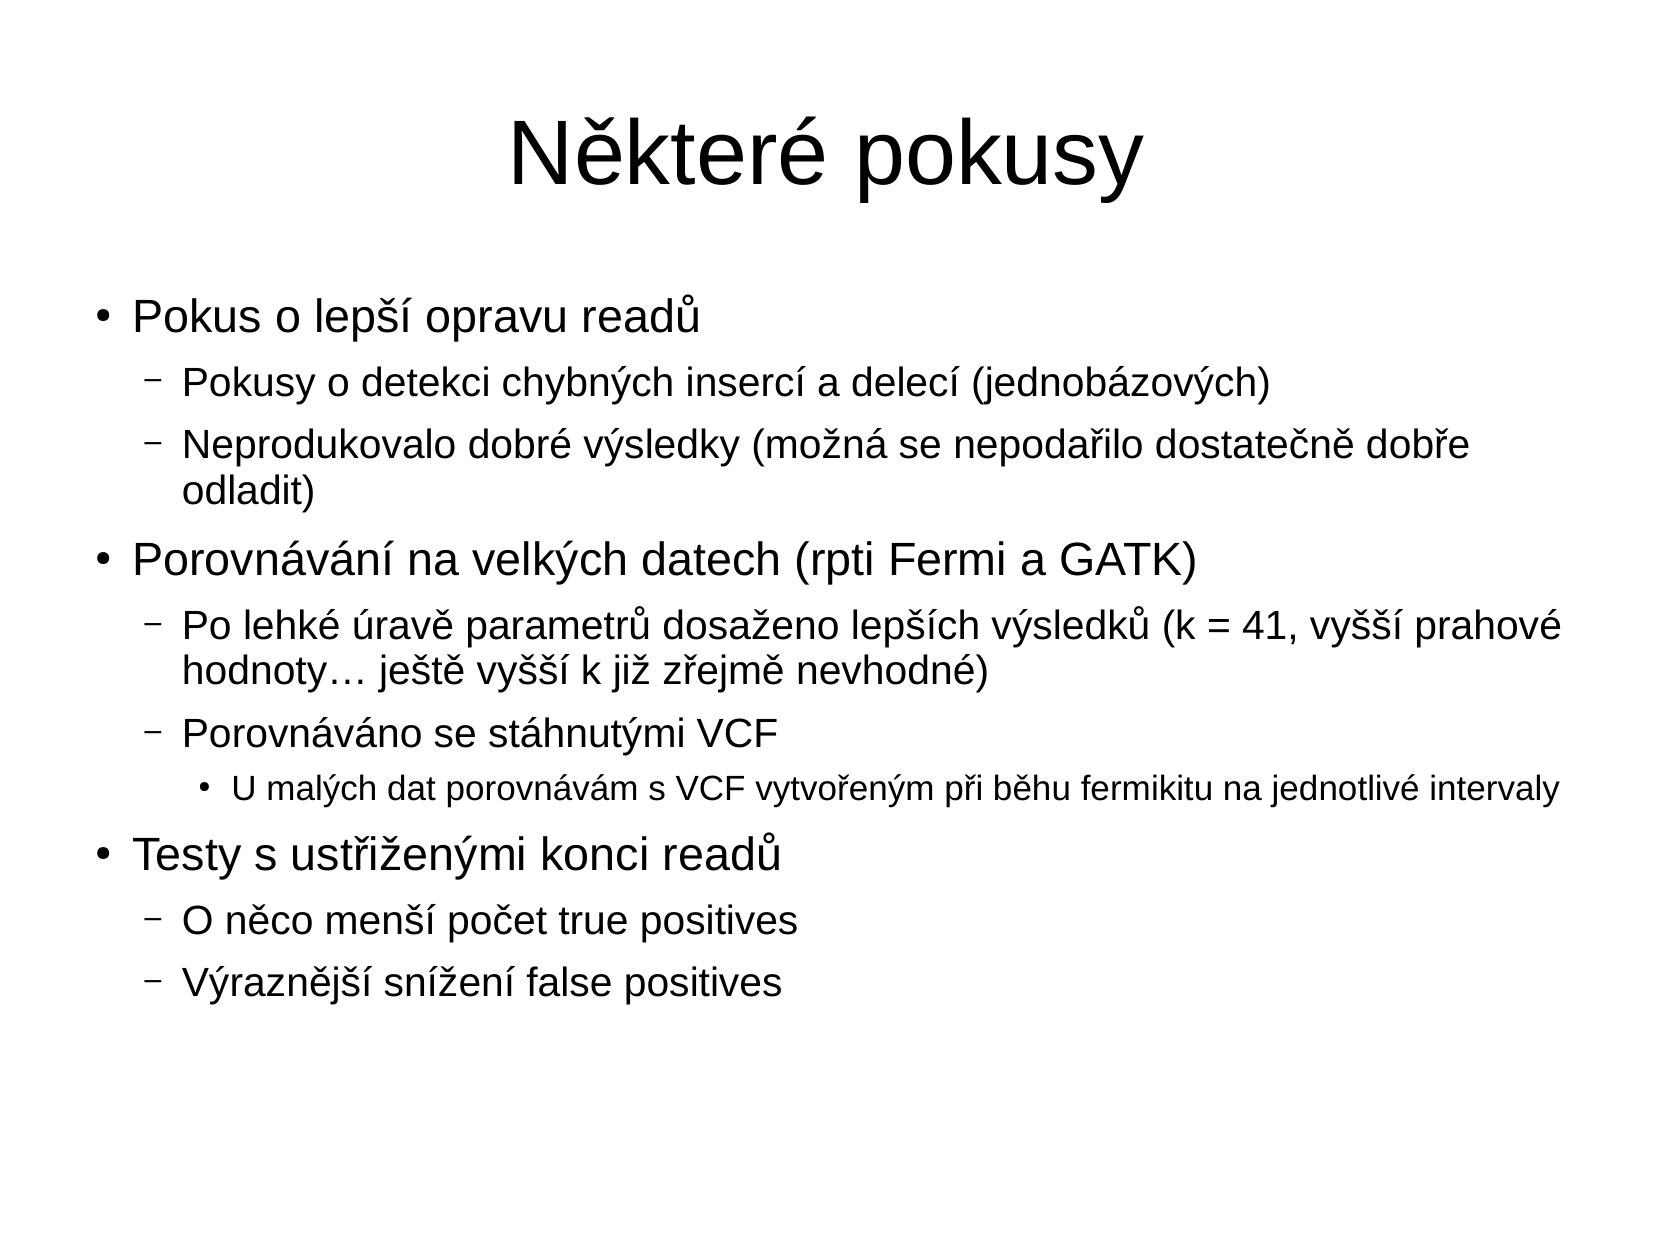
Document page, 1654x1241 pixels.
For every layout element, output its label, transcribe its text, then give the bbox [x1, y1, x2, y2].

list Pokus o lepší opravu readů Pokusy o detekci chybných insercí a delecí (jednobázových) Neprodukovalo dobré výsledky (možná se nepodařilo dostatečně dobře odladit) Porovnávání na velkých datech (rpti Fermi a GATK) Po lehké úravě parametrů dosaženo lepších výsledků (k = 41, vyšší prahové hodnoty… ještě vyšší k již zřejmě nevhodné) Porovnáváno se stáhnutými VCF U malých dat porovnávám s VCF vytvořeným při běhu fermikitu na jednotlivé intervaly Testy s ustřiženými konci readů O něco menší počet true positives Výraznější snížení false positives [82, 290, 1571, 1010]
title Některé pokusy [82, 49, 1571, 257]
